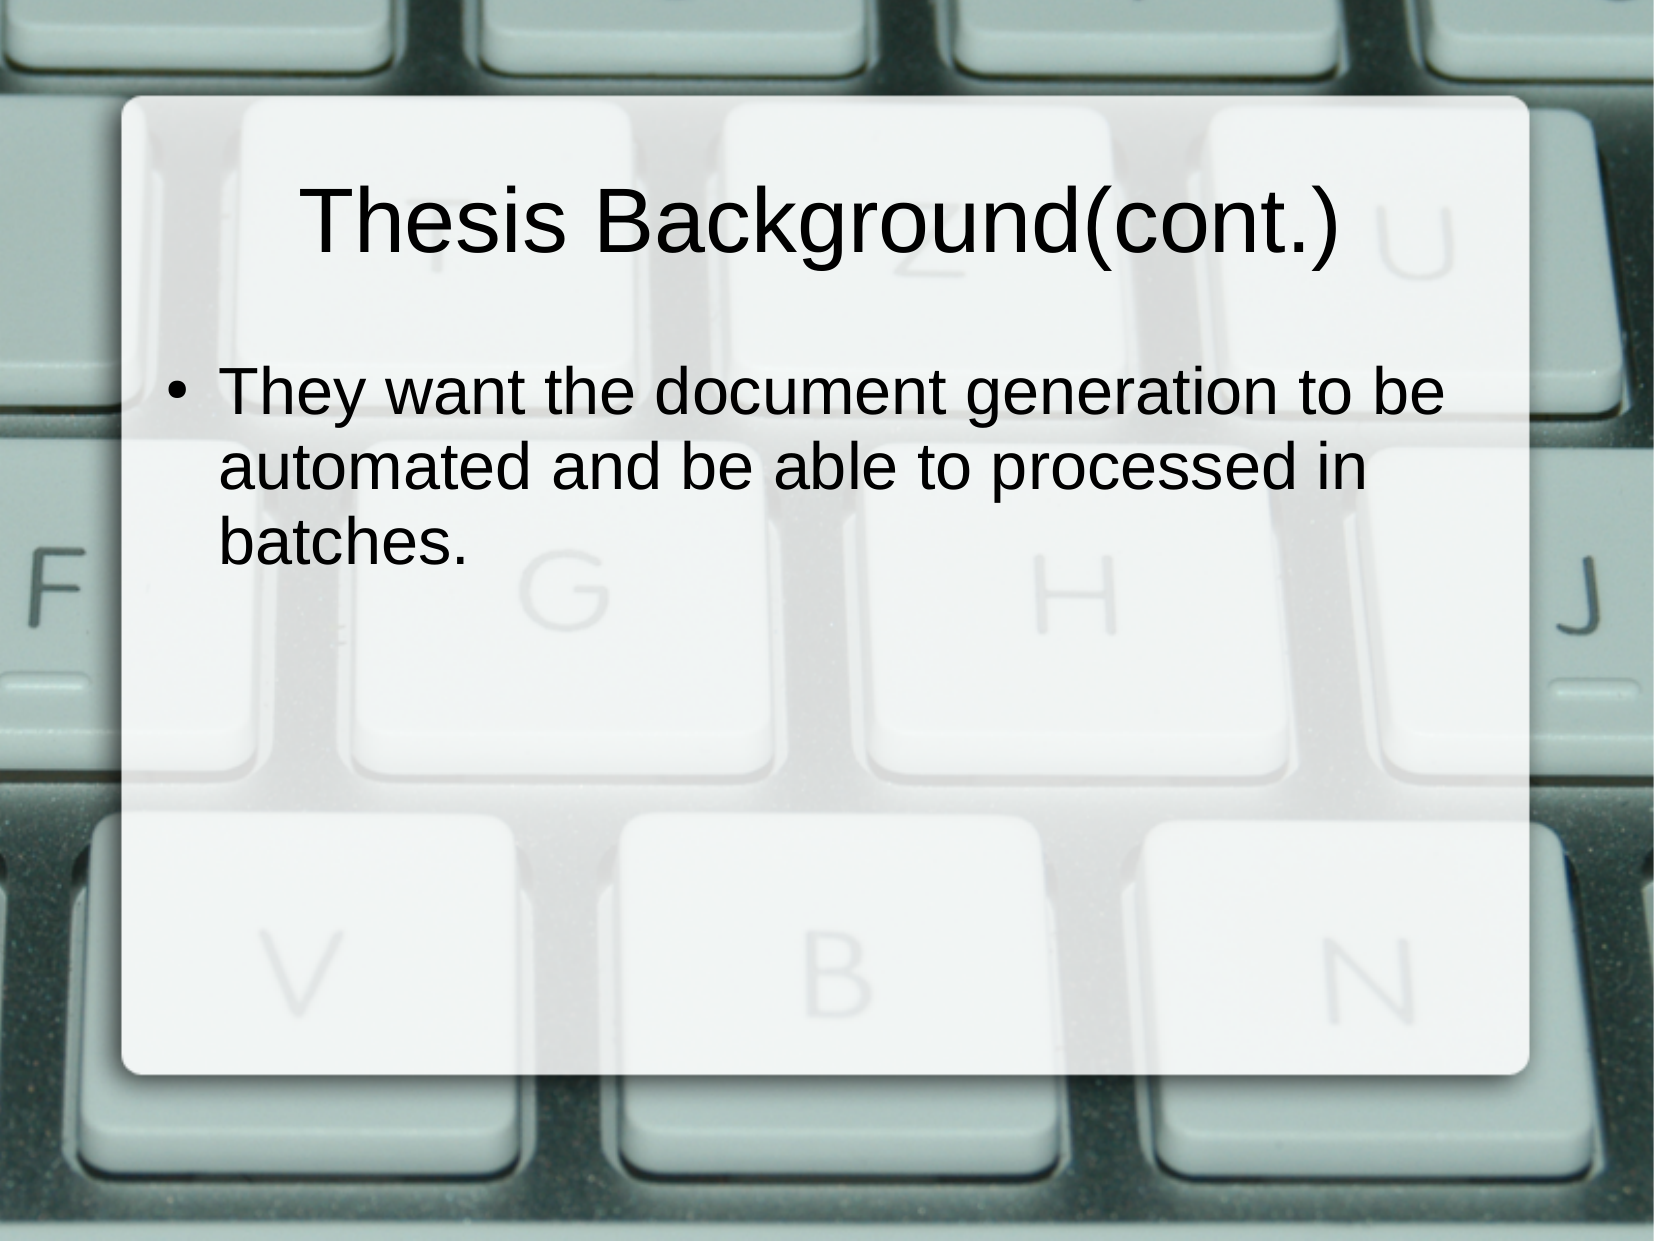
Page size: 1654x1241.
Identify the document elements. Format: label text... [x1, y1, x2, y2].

list They want the document generation to be automated and be able to processed in batches. [147, 354, 1506, 1159]
picture [0, 0, 1654, 1241]
title Thesis Background(cont.) [135, 125, 1506, 318]
